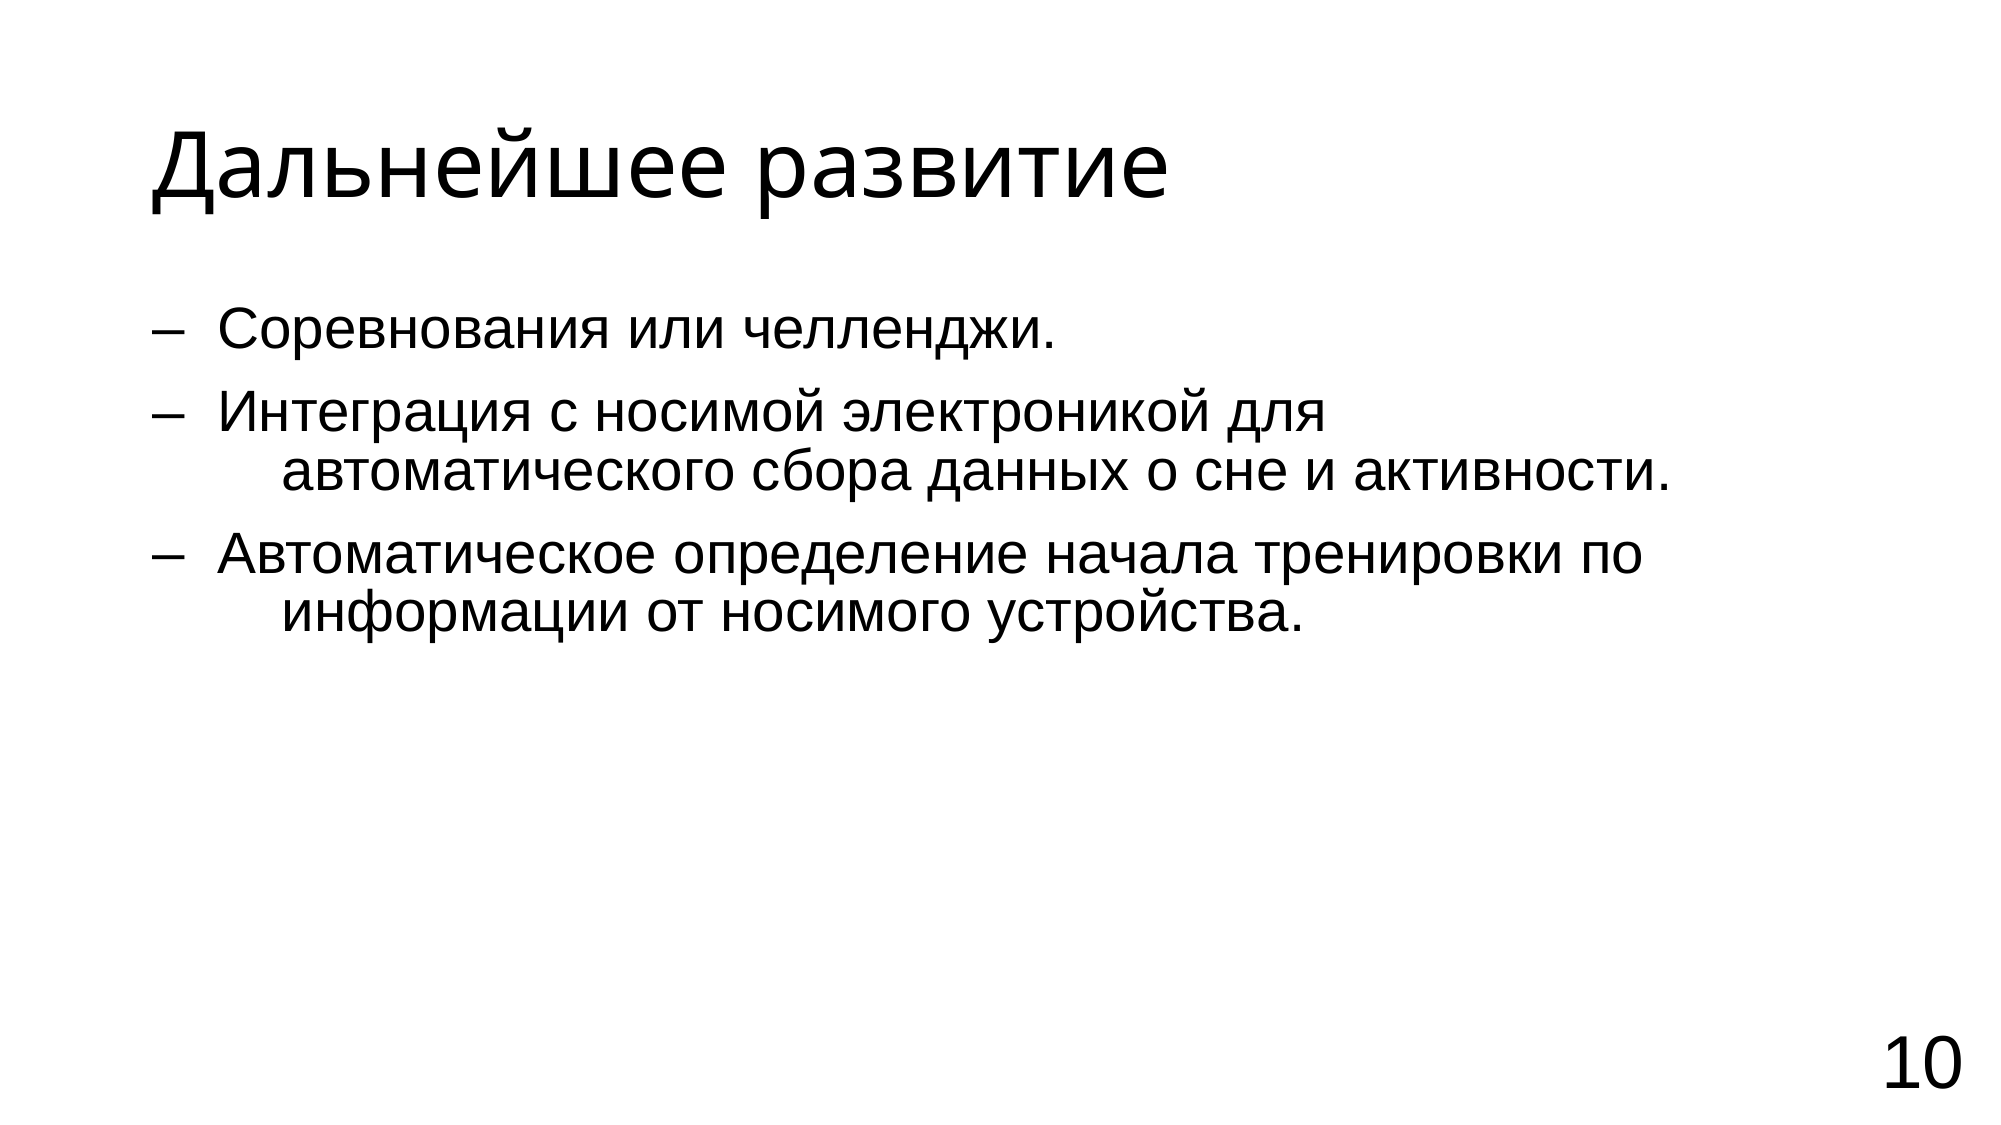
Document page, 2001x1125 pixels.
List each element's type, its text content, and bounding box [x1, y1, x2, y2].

slide_number 10 [1875, 1025, 1980, 1125]
title Дальнейшее развитие [150, 23, 1850, 288]
text_box Соревнования или челленджи. Интеграция с носимой электроникой для автоматического сбора данных о сне и активности. Автоматическое определение начала тренировки по информации от носимого устройства. [150, 292, 1771, 667]
